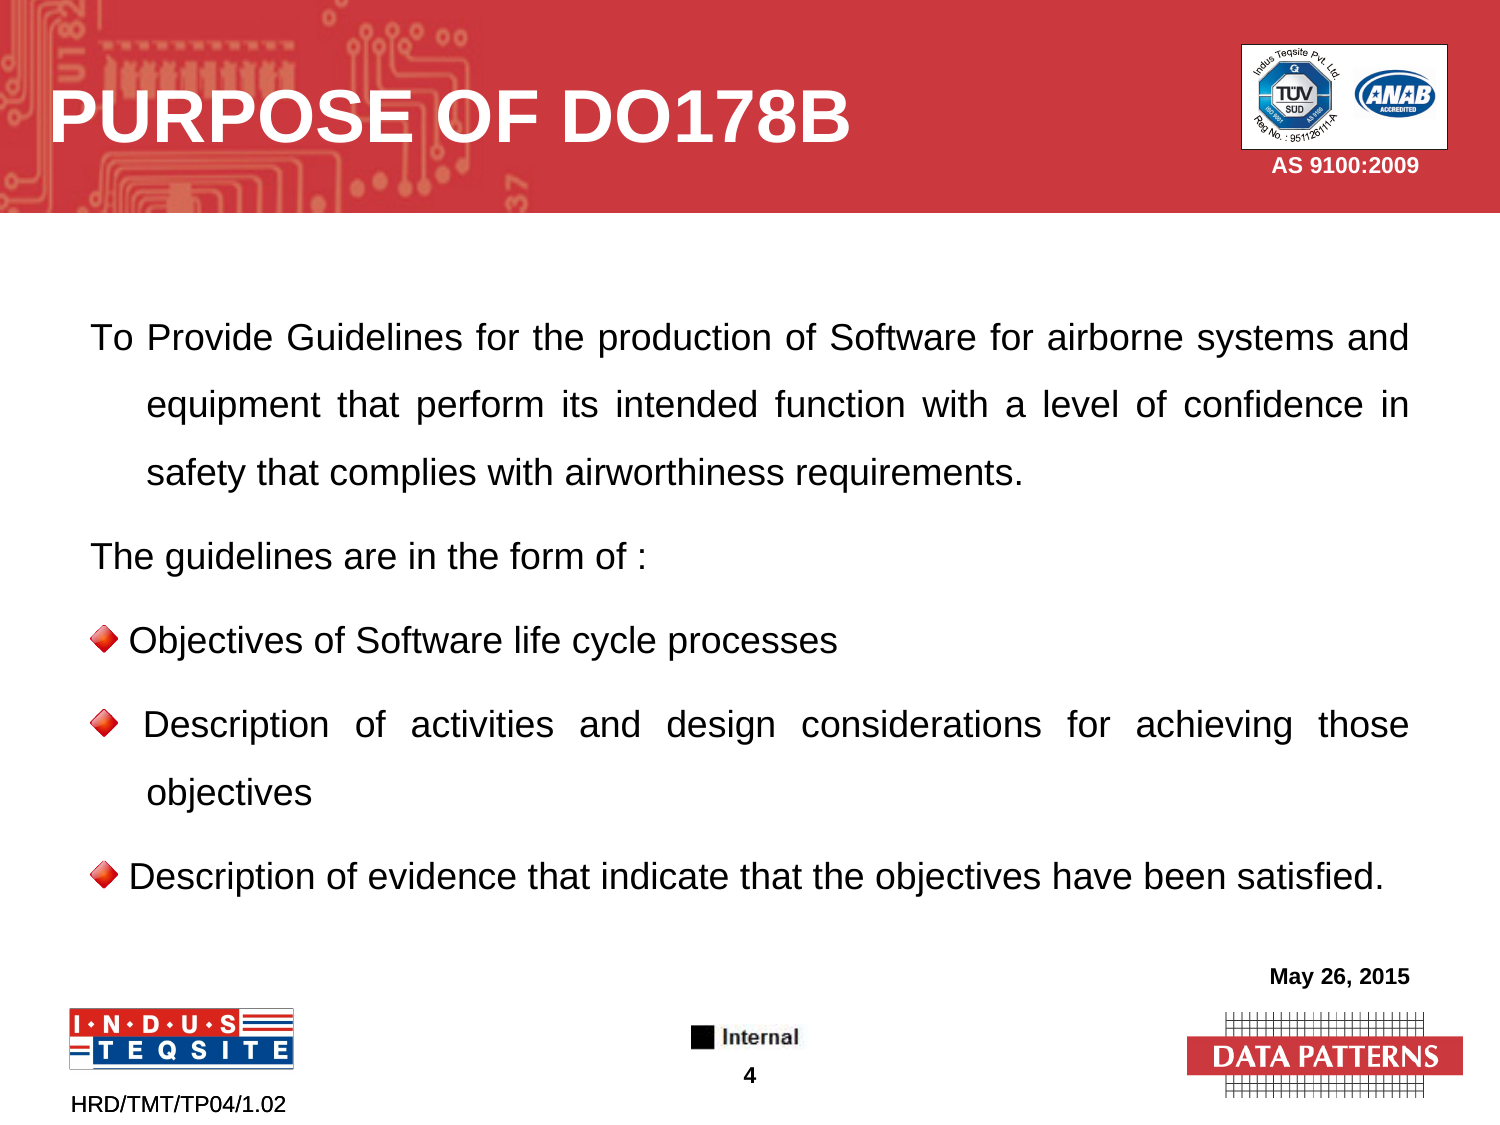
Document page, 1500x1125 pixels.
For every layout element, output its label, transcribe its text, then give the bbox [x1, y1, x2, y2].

picture [1187, 1012, 1463, 1098]
picture [0, 0, 1500, 213]
picture [691, 1024, 809, 1051]
text_box To Provide Guidelines for the production of Software for airborne systems and equipment that perform its intended function with a level of confidence in safety that complies with airworthiness requirements. The guidelines are in the form of : Objectives of Software life cycle processes Description of activities and design considerations for achieving those objectives Description of evidence that indicate that the objectives have been satisfied. [75, 221, 1426, 964]
picture [69, 1008, 295, 1074]
title PURPOSE OF DO178B [33, 37, 897, 188]
